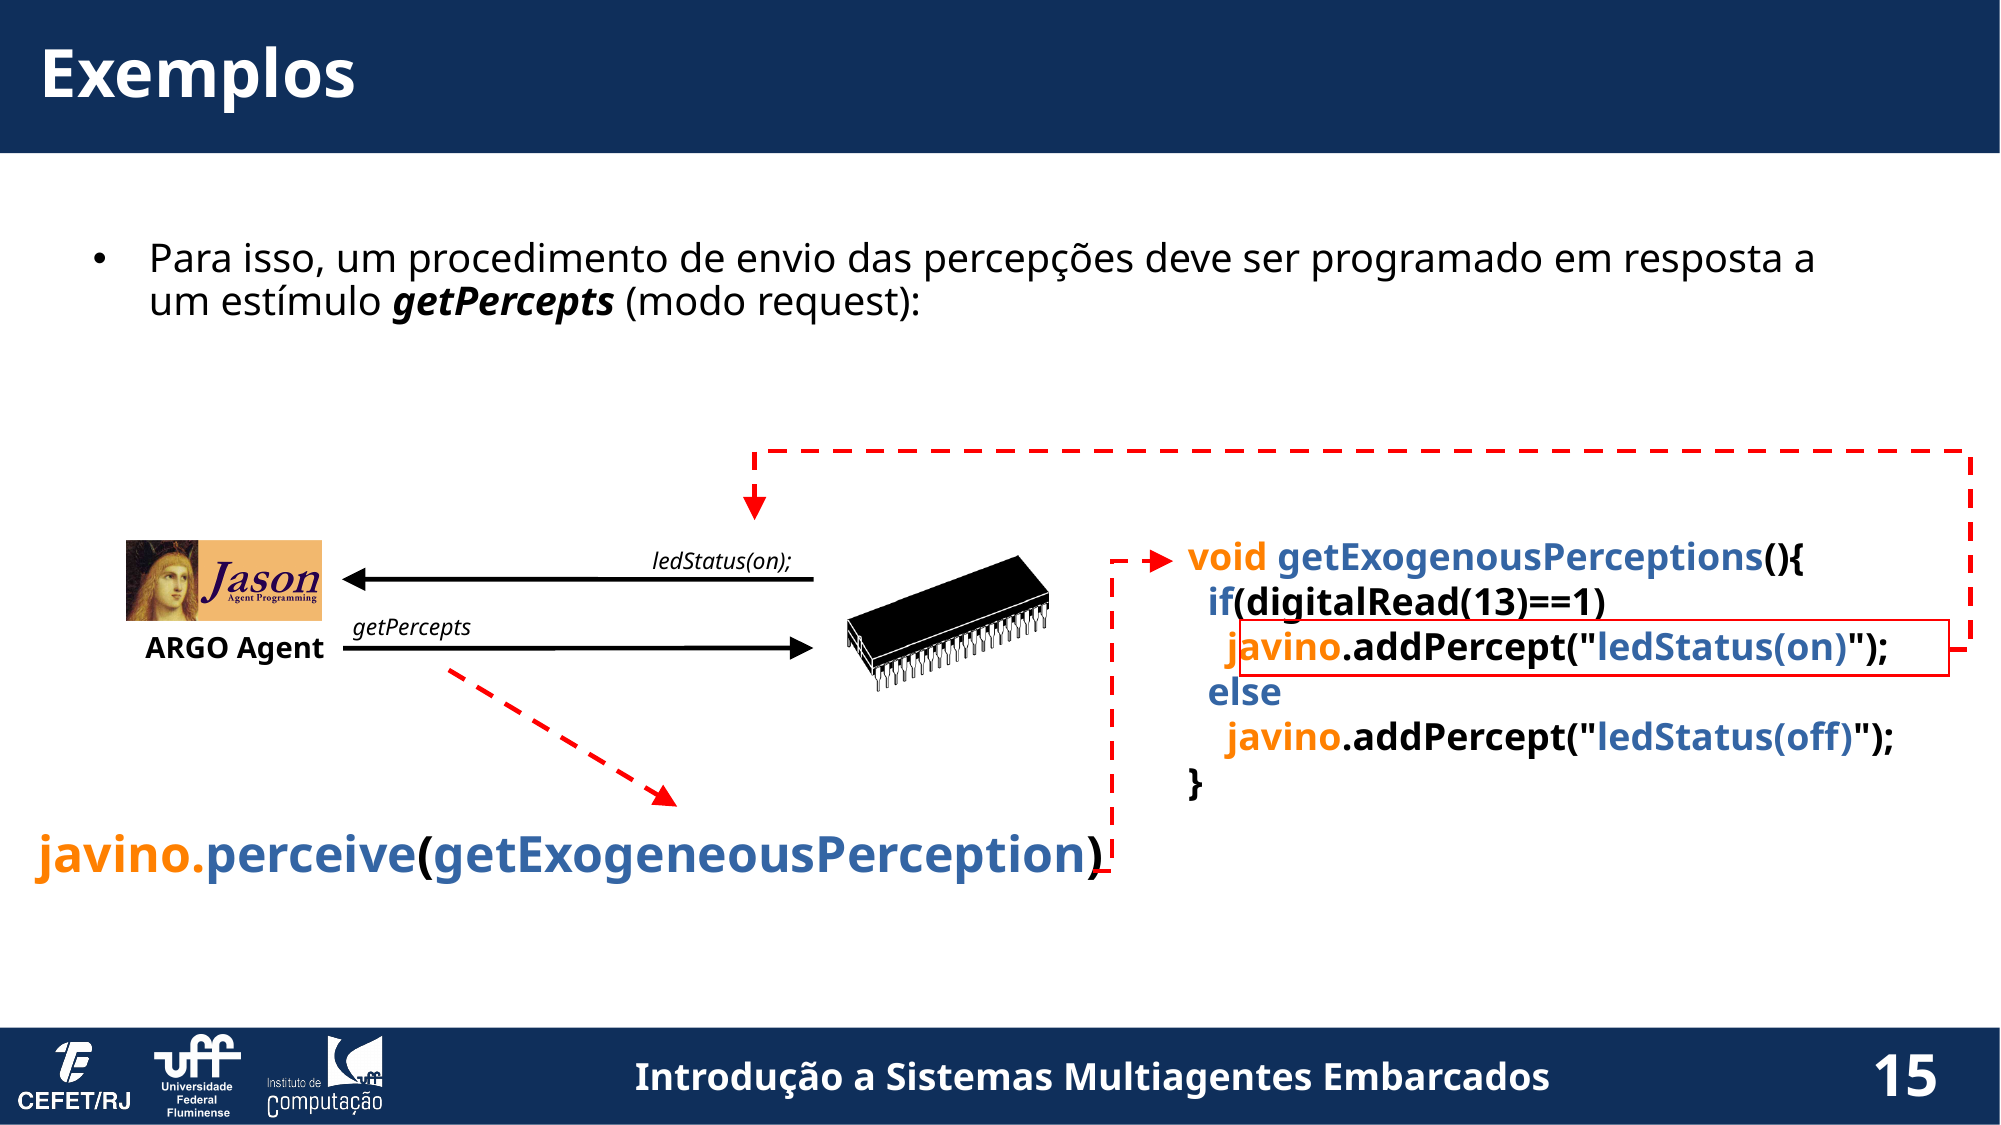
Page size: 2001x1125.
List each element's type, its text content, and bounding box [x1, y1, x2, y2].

text_box ledStatus(on); [537, 538, 907, 582]
text_box Exemplos [25, 23, 2000, 119]
picture [847, 555, 1049, 692]
picture [126, 540, 322, 621]
picture [265, 1033, 384, 1118]
picture [18, 1021, 130, 1125]
text_box Para isso, um procedimento de envio das percepções deve ser programado em resposta a um estímulo getPercepts (modo request): [77, 231, 1833, 1006]
text_box ARGO Agent [110, 622, 361, 672]
text_box getPercepts [328, 605, 496, 648]
text_box void getExogenousPerceptions(){ if(digitalRead(13)==1) javino.addPercept("ledStatus(on)"); else javino.addPercept("ledStatus(off)"); } [1173, 525, 2000, 792]
text_box javino.perceive(getExogeneousPerception) [23, 814, 1140, 898]
picture [153, 1033, 242, 1122]
